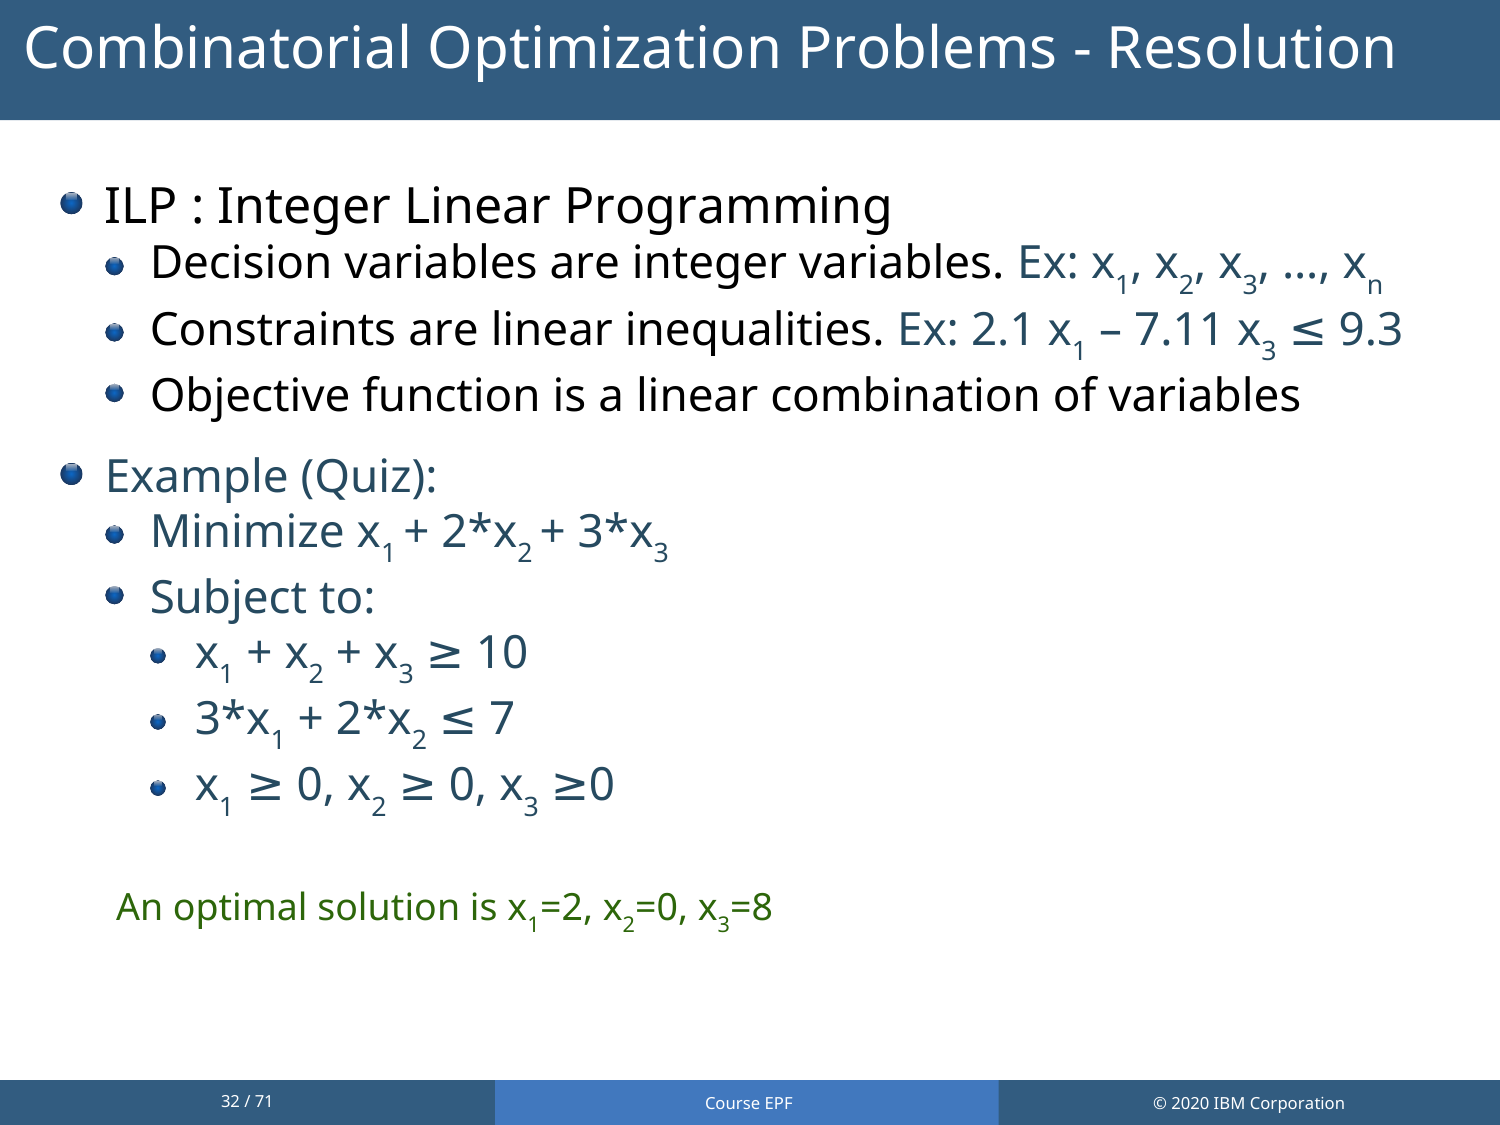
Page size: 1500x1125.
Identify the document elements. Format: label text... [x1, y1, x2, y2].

text_box An optimal solution is x1=2, x2=0, x3=8 [101, 875, 783, 945]
list ILP : Integer Linear Programming Decision variables are integer variables. Ex: x1, x2, x3, …, xn Constraints are linear inequalities. Ex: 2.1 x1 – 7.11 x3 ≤ 9.3 Objective function is a linear combination of variables Example (Quiz): Minimize x1 + 2*x2 + 3*x3 Subject to: x1 + x2 + x3 ≥ 10 3*x1 + 2*x2 ≤ 7 x1 ≥ 0, x2 ≥ 0, x3 ≥0 [45, 165, 1441, 1036]
title Combinatorial Optimization Problems - Resolution [0, 0, 1500, 121]
